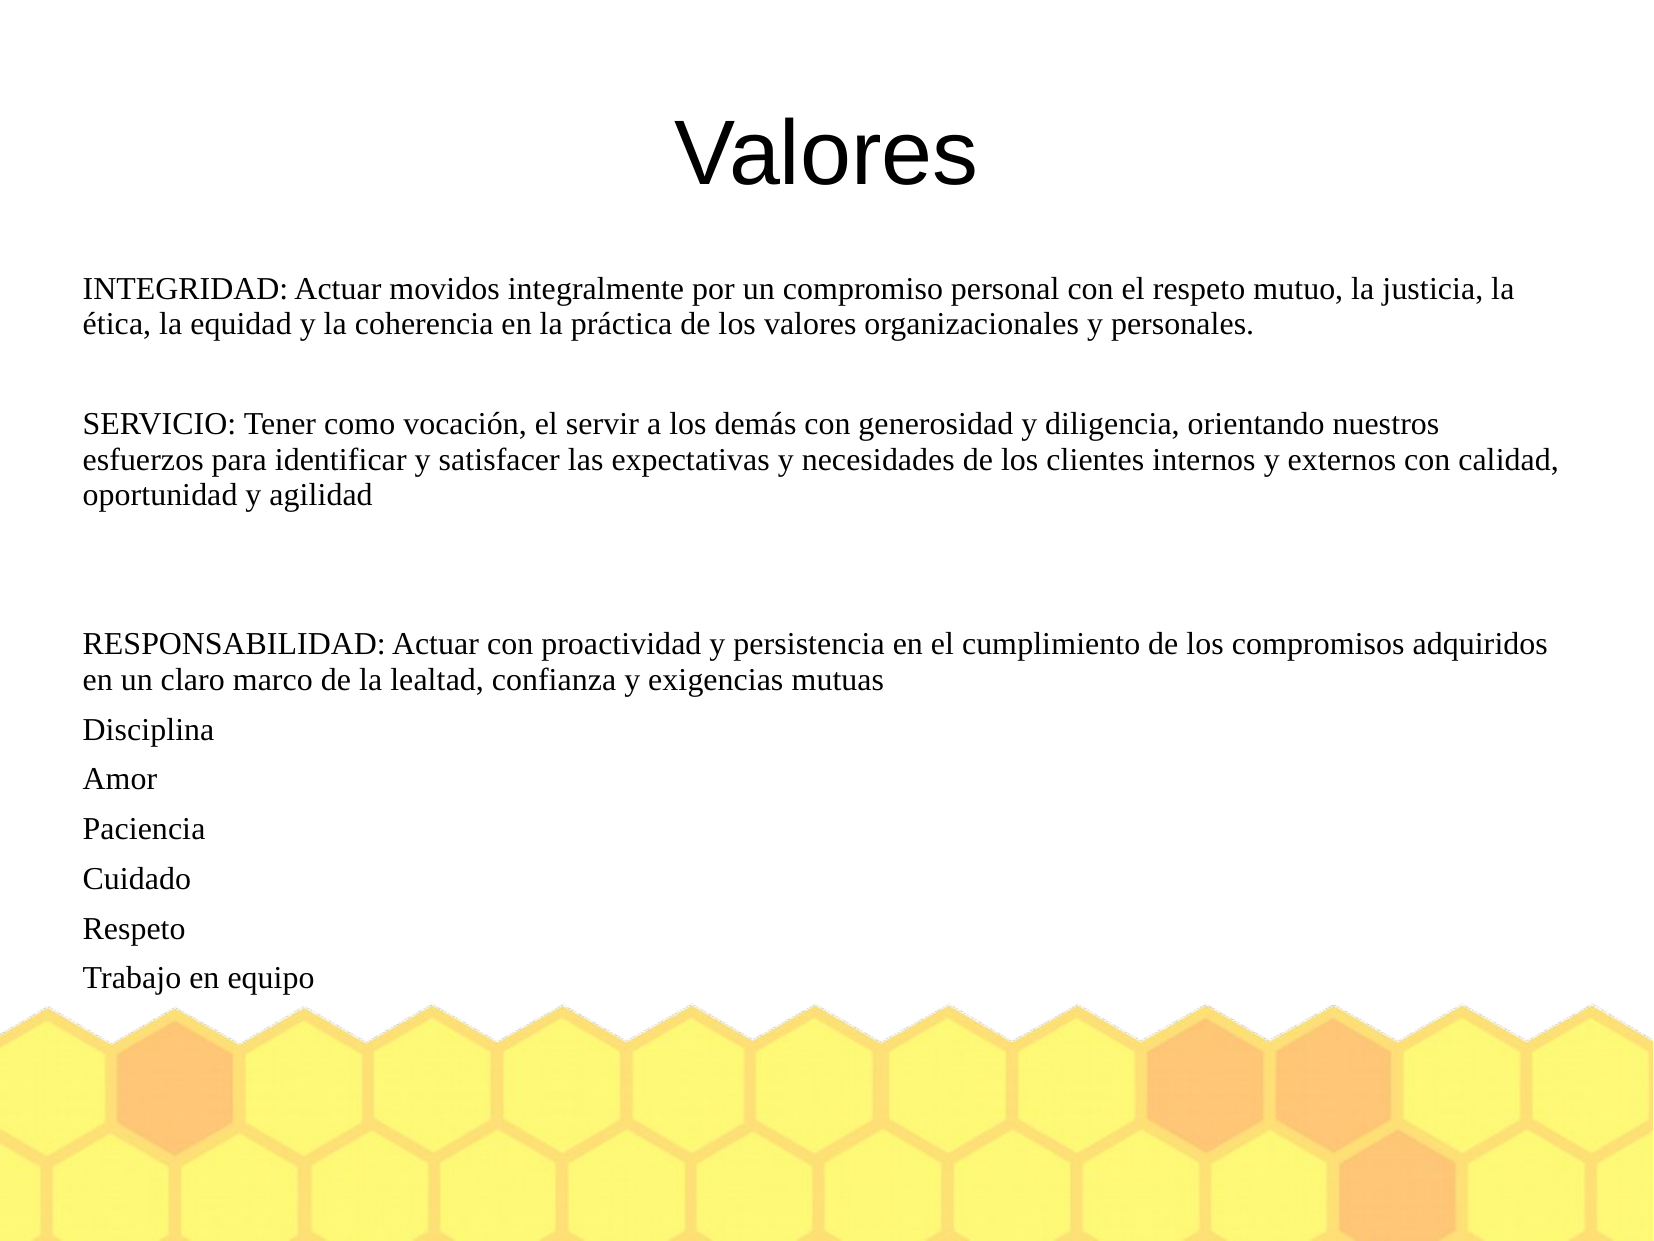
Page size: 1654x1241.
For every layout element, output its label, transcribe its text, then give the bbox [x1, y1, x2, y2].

picture [0, 1001, 1654, 1241]
title Valores [82, 49, 1571, 188]
list INTEGRIDAD: Actuar movidos integralmente por un compromiso personal con el respeto mutuo, la justicia, la ética, la equidad y la coherencia en la práctica de los valores organizacionales y personales. SERVICIO: Tener como vocación, el servir a los demás con generosidad y diligencia, orientando nuestros esfuerzos para identificar y satisfacer las expectativas y necesidades de los clientes internos y externos con calidad, oportunidad y agilidad RESPONSABILIDAD: Actuar con proactividad y persistencia en el cumplimiento de los compromisos adquiridos en un claro marco de la lealtad, confianza y exigencias mutuas Disciplina Amor Paciencia Cuidado Respeto Trabajo en equipo [82, 188, 1571, 1010]
